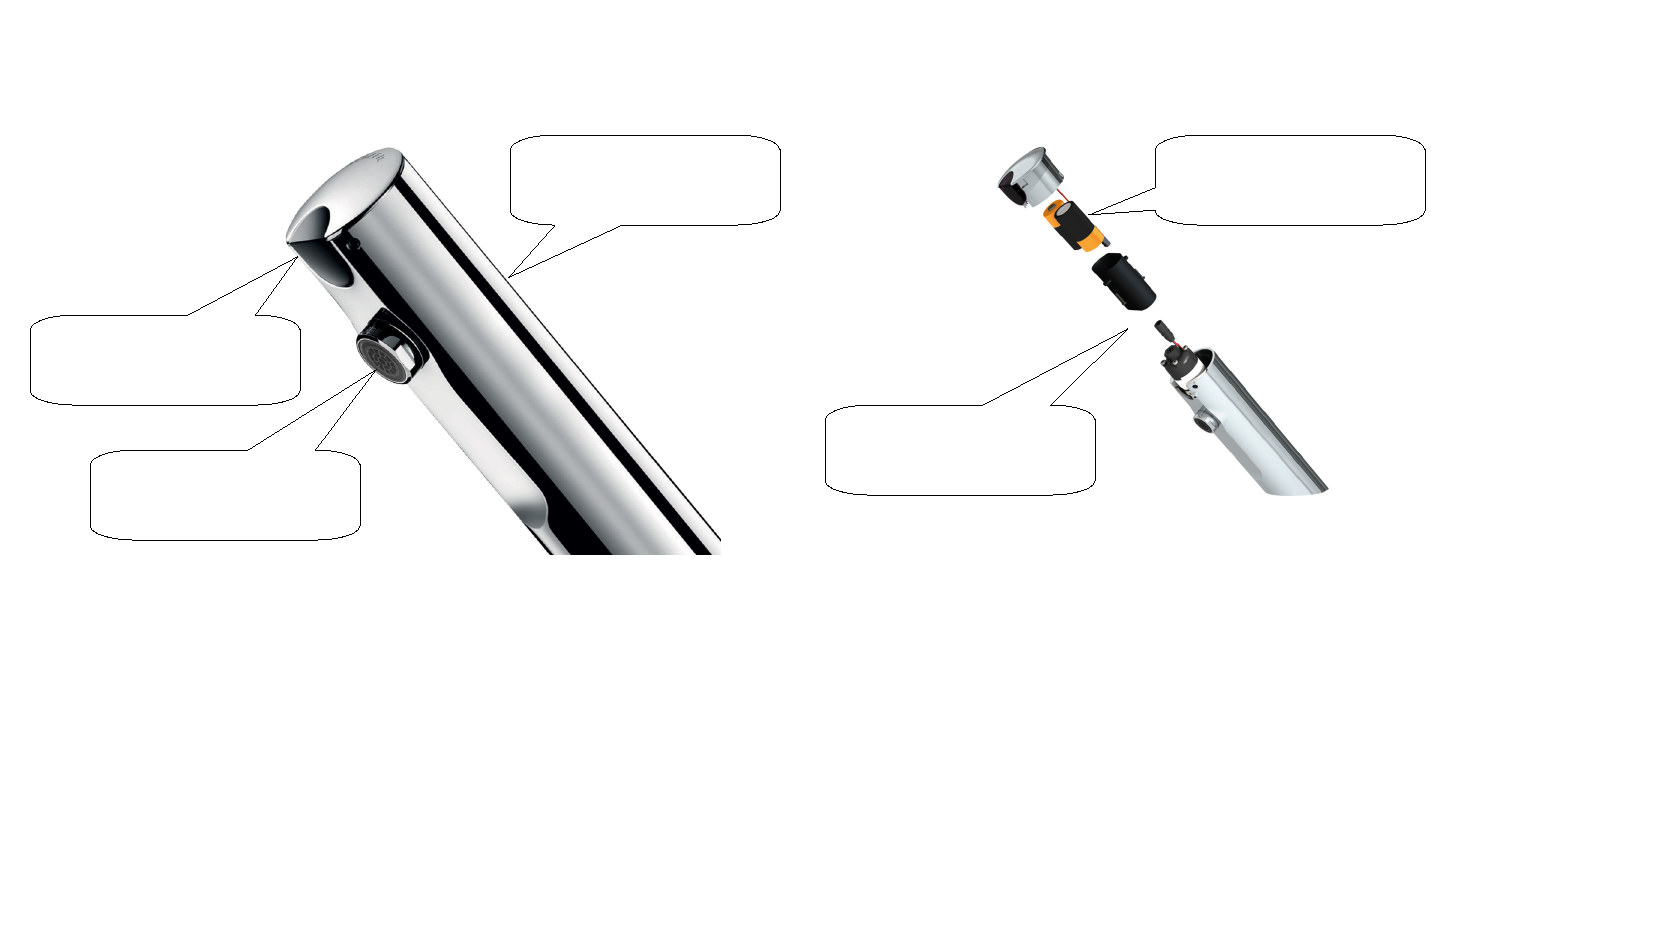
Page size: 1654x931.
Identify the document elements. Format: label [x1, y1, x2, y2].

text_box [30, 256, 301, 406]
text_box [508, 135, 781, 278]
text_box [90, 369, 377, 541]
text_box [825, 328, 1128, 496]
text_box [1088, 135, 1426, 226]
picture [241, 76, 721, 556]
picture [960, 119, 1366, 526]
